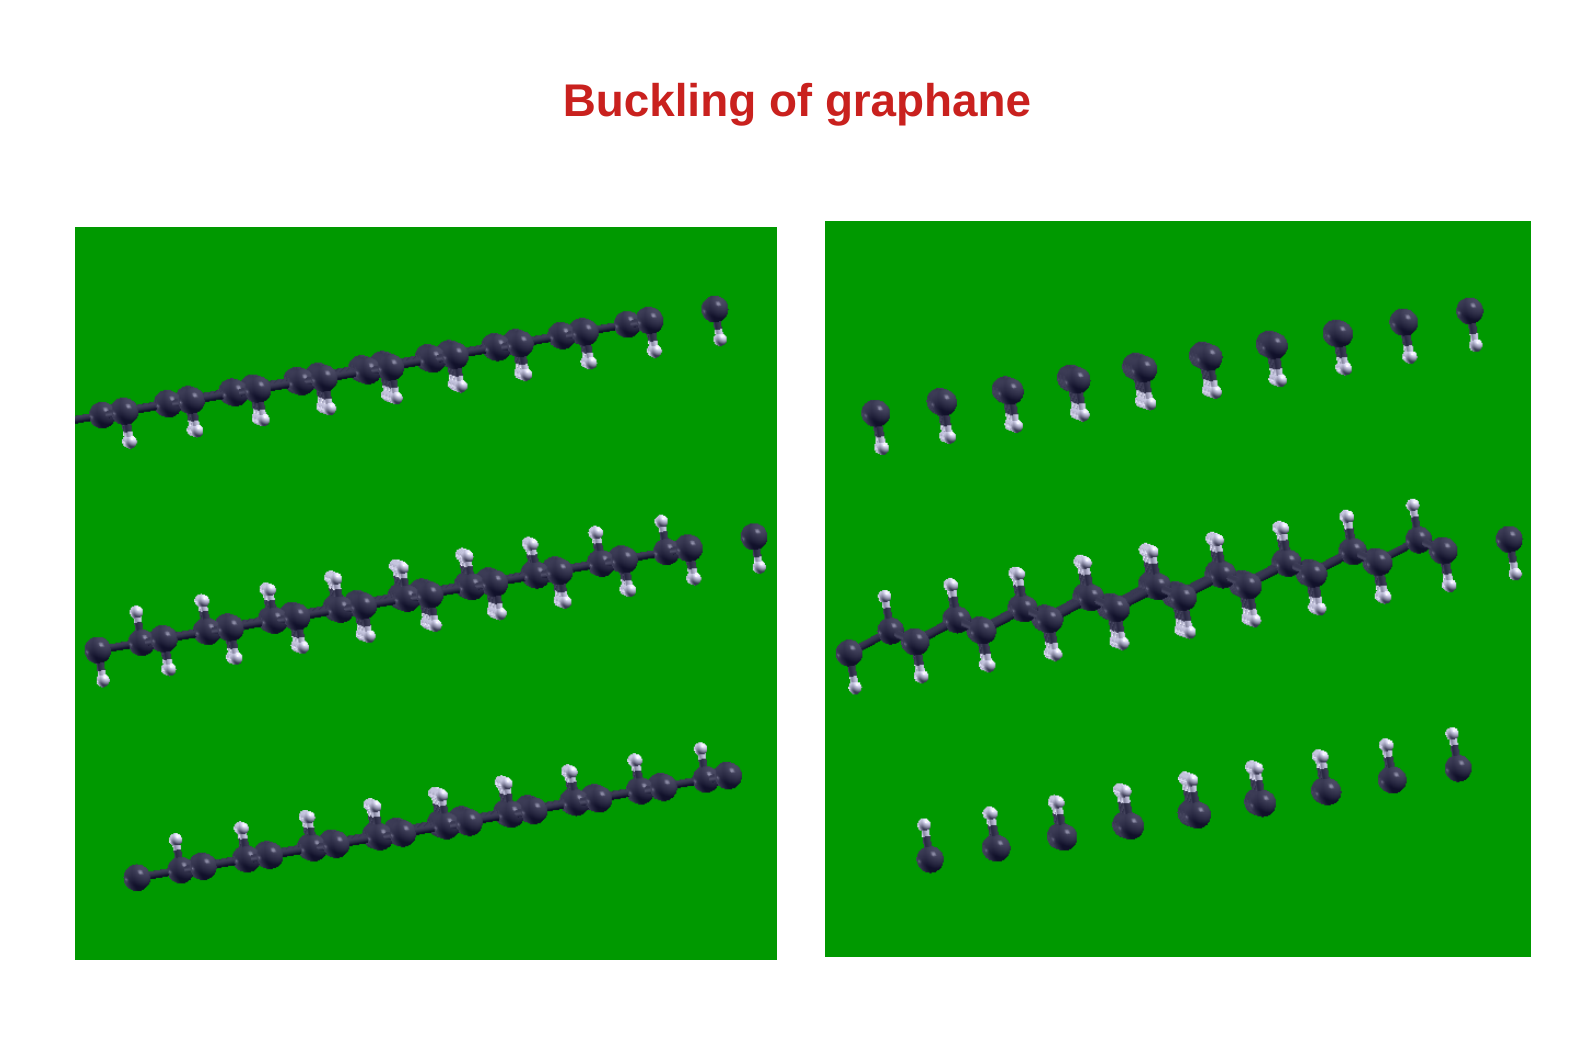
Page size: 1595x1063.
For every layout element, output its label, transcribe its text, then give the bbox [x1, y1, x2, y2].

text_box Buckling of graphane [206, 67, 1388, 144]
picture [825, 221, 1531, 957]
picture [75, 227, 777, 961]
